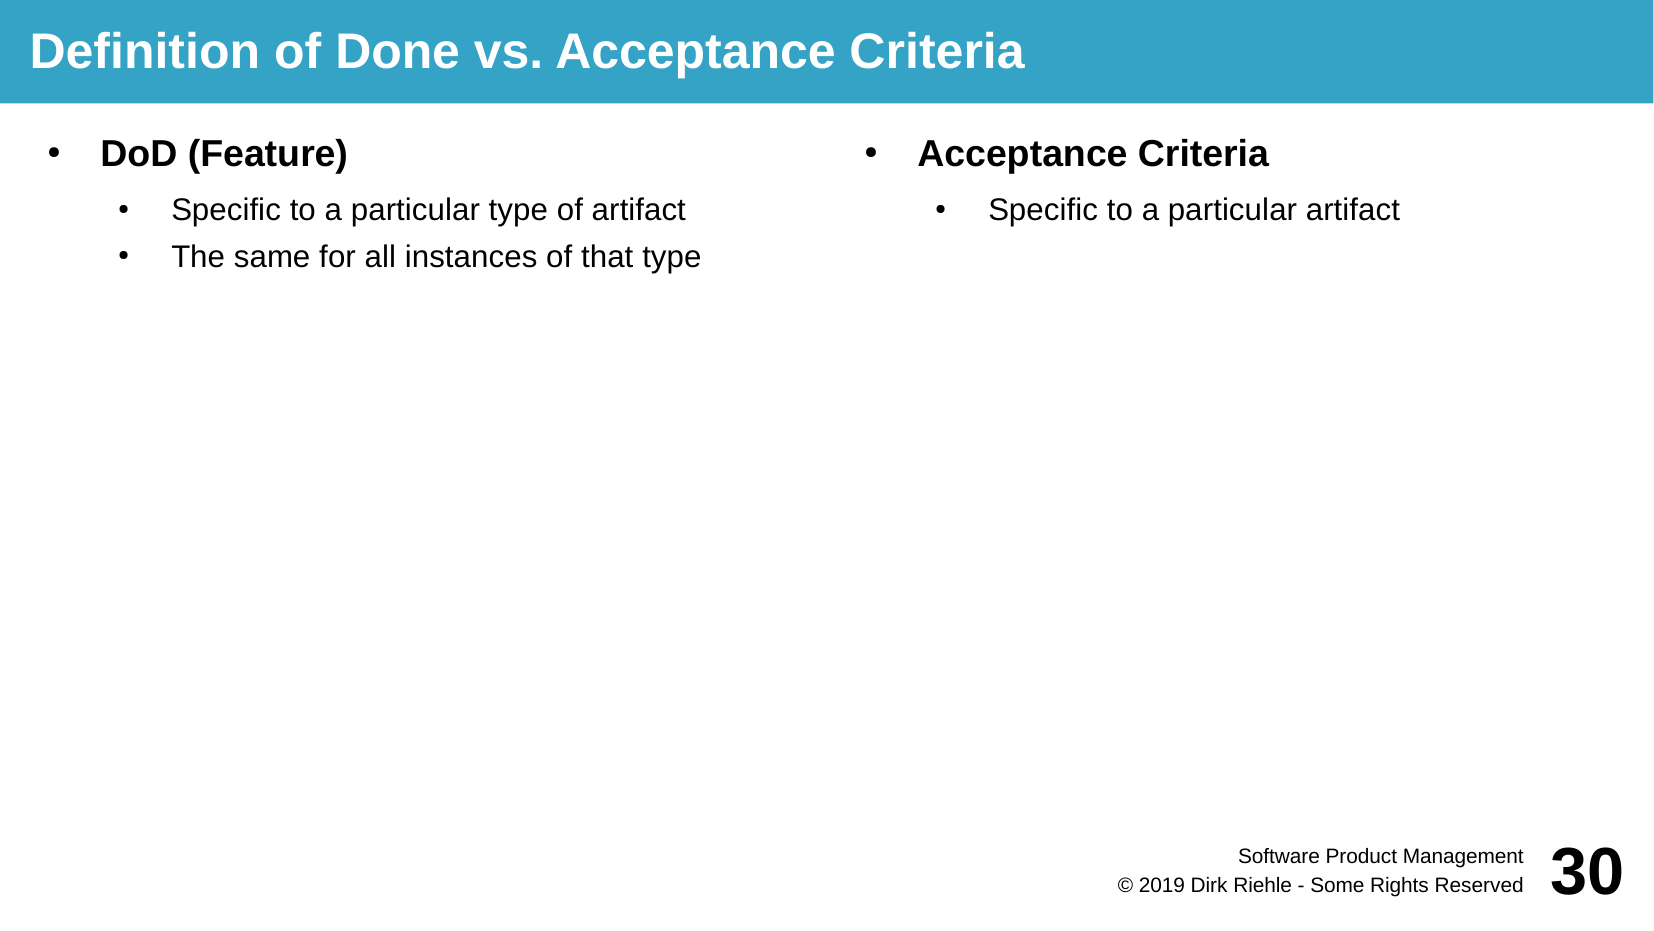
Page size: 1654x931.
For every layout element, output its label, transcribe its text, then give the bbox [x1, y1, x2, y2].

list Acceptance Criteria Specific to a particular artifact [846, 132, 1625, 813]
title Definition of Done vs. Acceptance Criteria [0, 0, 1654, 104]
list DoD (Feature) Specific to a particular type of artifact The same for all instances of that type [29, 132, 808, 813]
